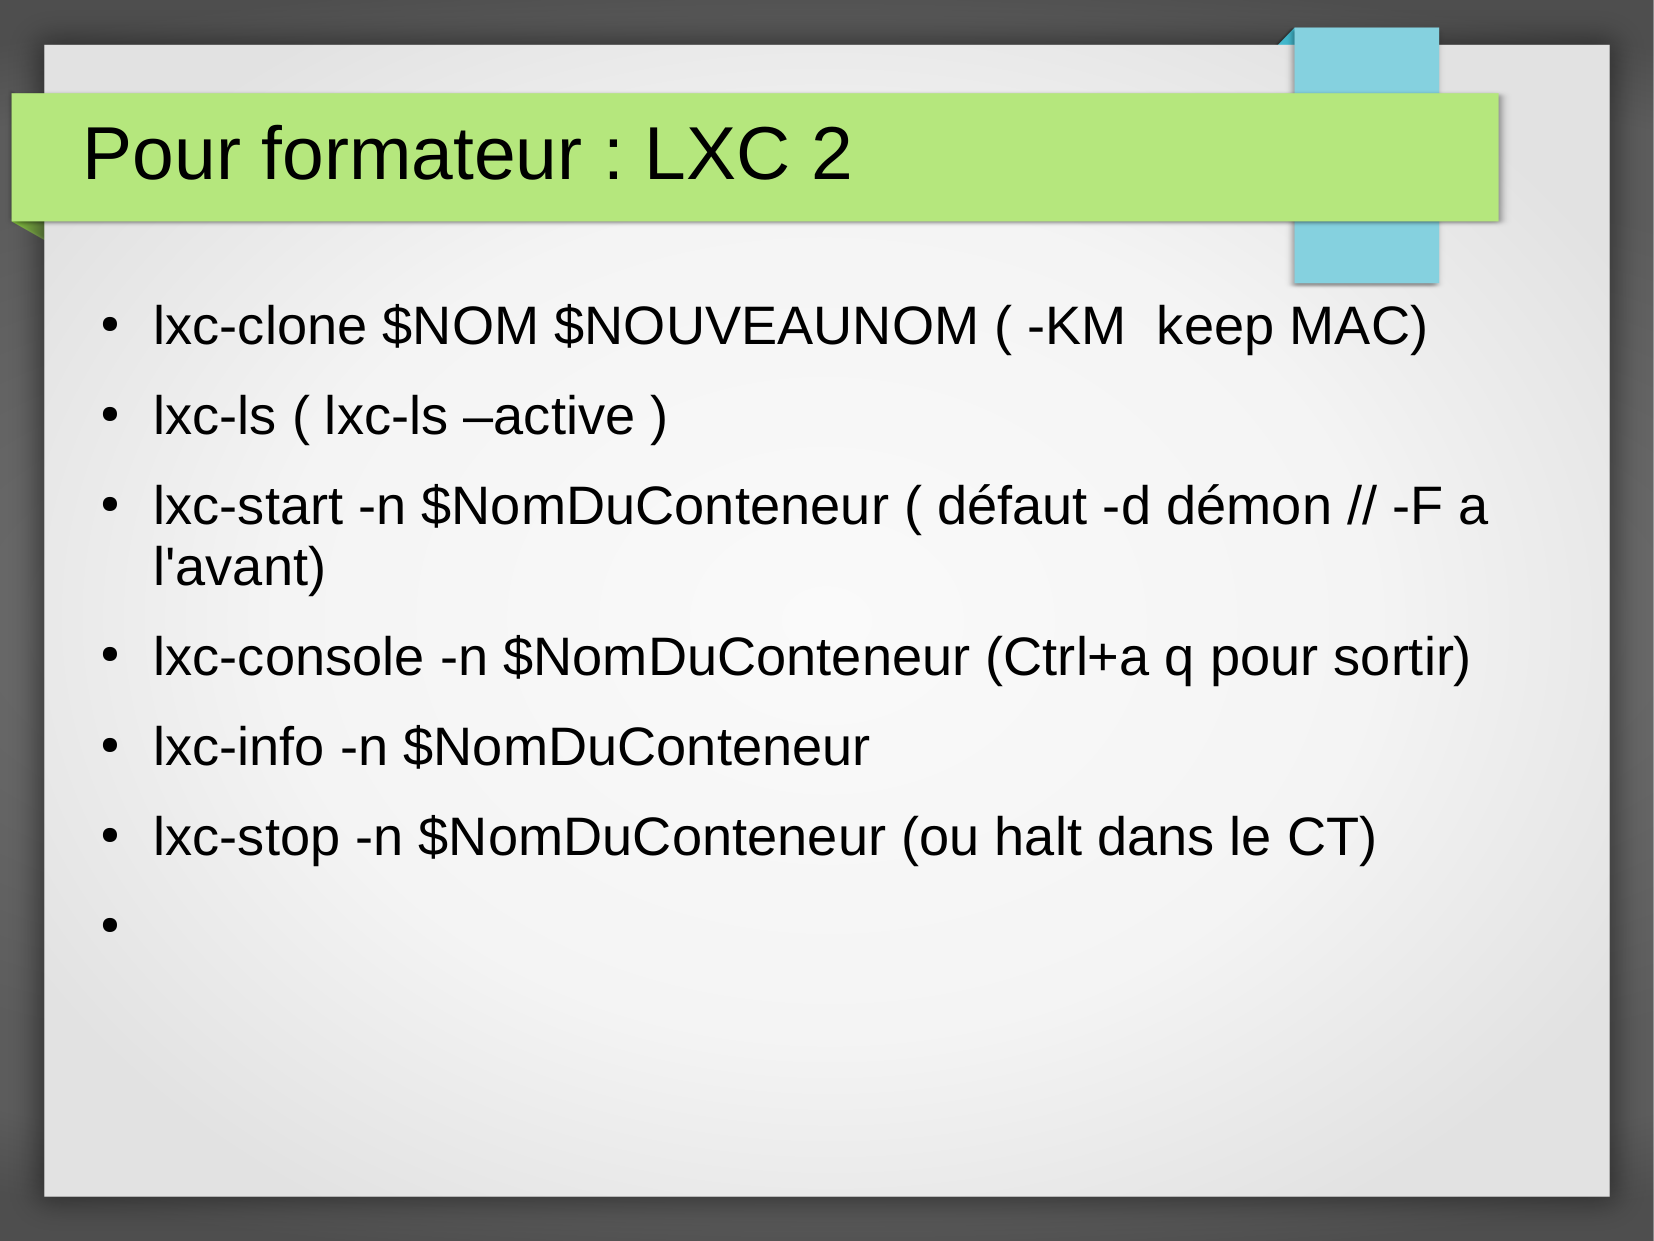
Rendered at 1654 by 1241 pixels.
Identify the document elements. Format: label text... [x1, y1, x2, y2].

list lxc-clone $NOM $NOUVEAUNOM ( -KM keep MAC) lxc-ls ( lxc-ls –active ) lxc-start -n $NomDuConteneur ( défaut -d démon // -F a l'avant) lxc-console -n $NomDuConteneur (Ctrl+a q pour sortir) lxc-info -n $NomDuConteneur lxc-stop -n $NomDuConteneur (ou halt dans le CT) [82, 295, 1571, 1015]
title Pour formateur : LXC 2 [82, 94, 1264, 213]
picture [0, 0, 1654, 1241]
